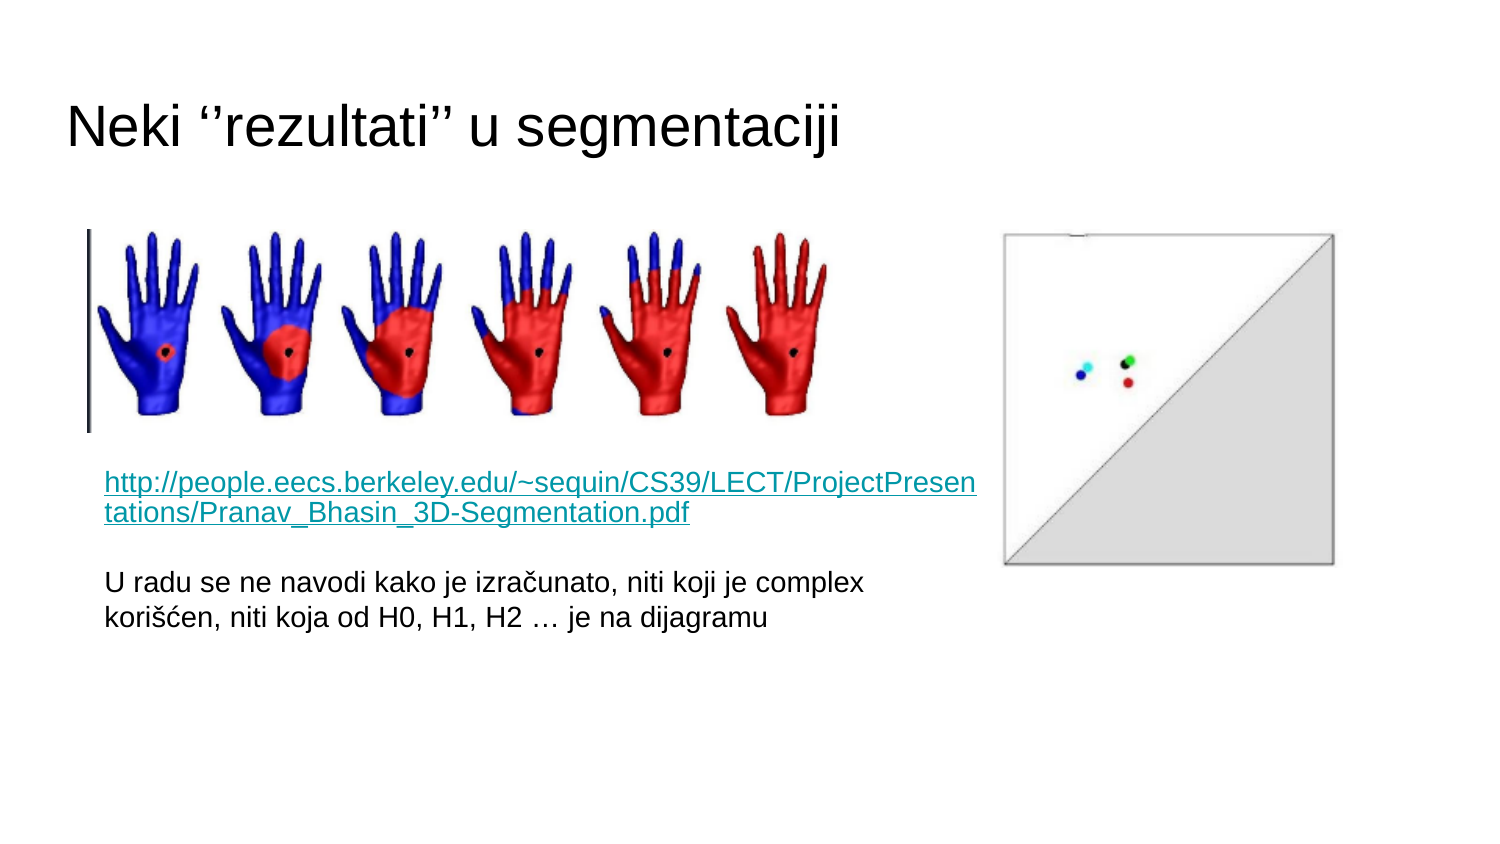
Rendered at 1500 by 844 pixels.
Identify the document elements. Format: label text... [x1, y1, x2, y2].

picture [87, 229, 836, 433]
title Neki ‘’rezultati’’ u segmentaciji [51, 72, 1449, 167]
picture [997, 229, 1343, 568]
text_box http://people.eecs.berkeley.edu/~sequin/CS39/LECT/ProjectPresentations/Pranav_Bhasin_3D-Segmentation.pdf U radu se ne navodi kako je izračunato, niti koji je complex korišćen, niti koja od H0, H1, H2 … je na dijagramu [89, 448, 998, 748]
